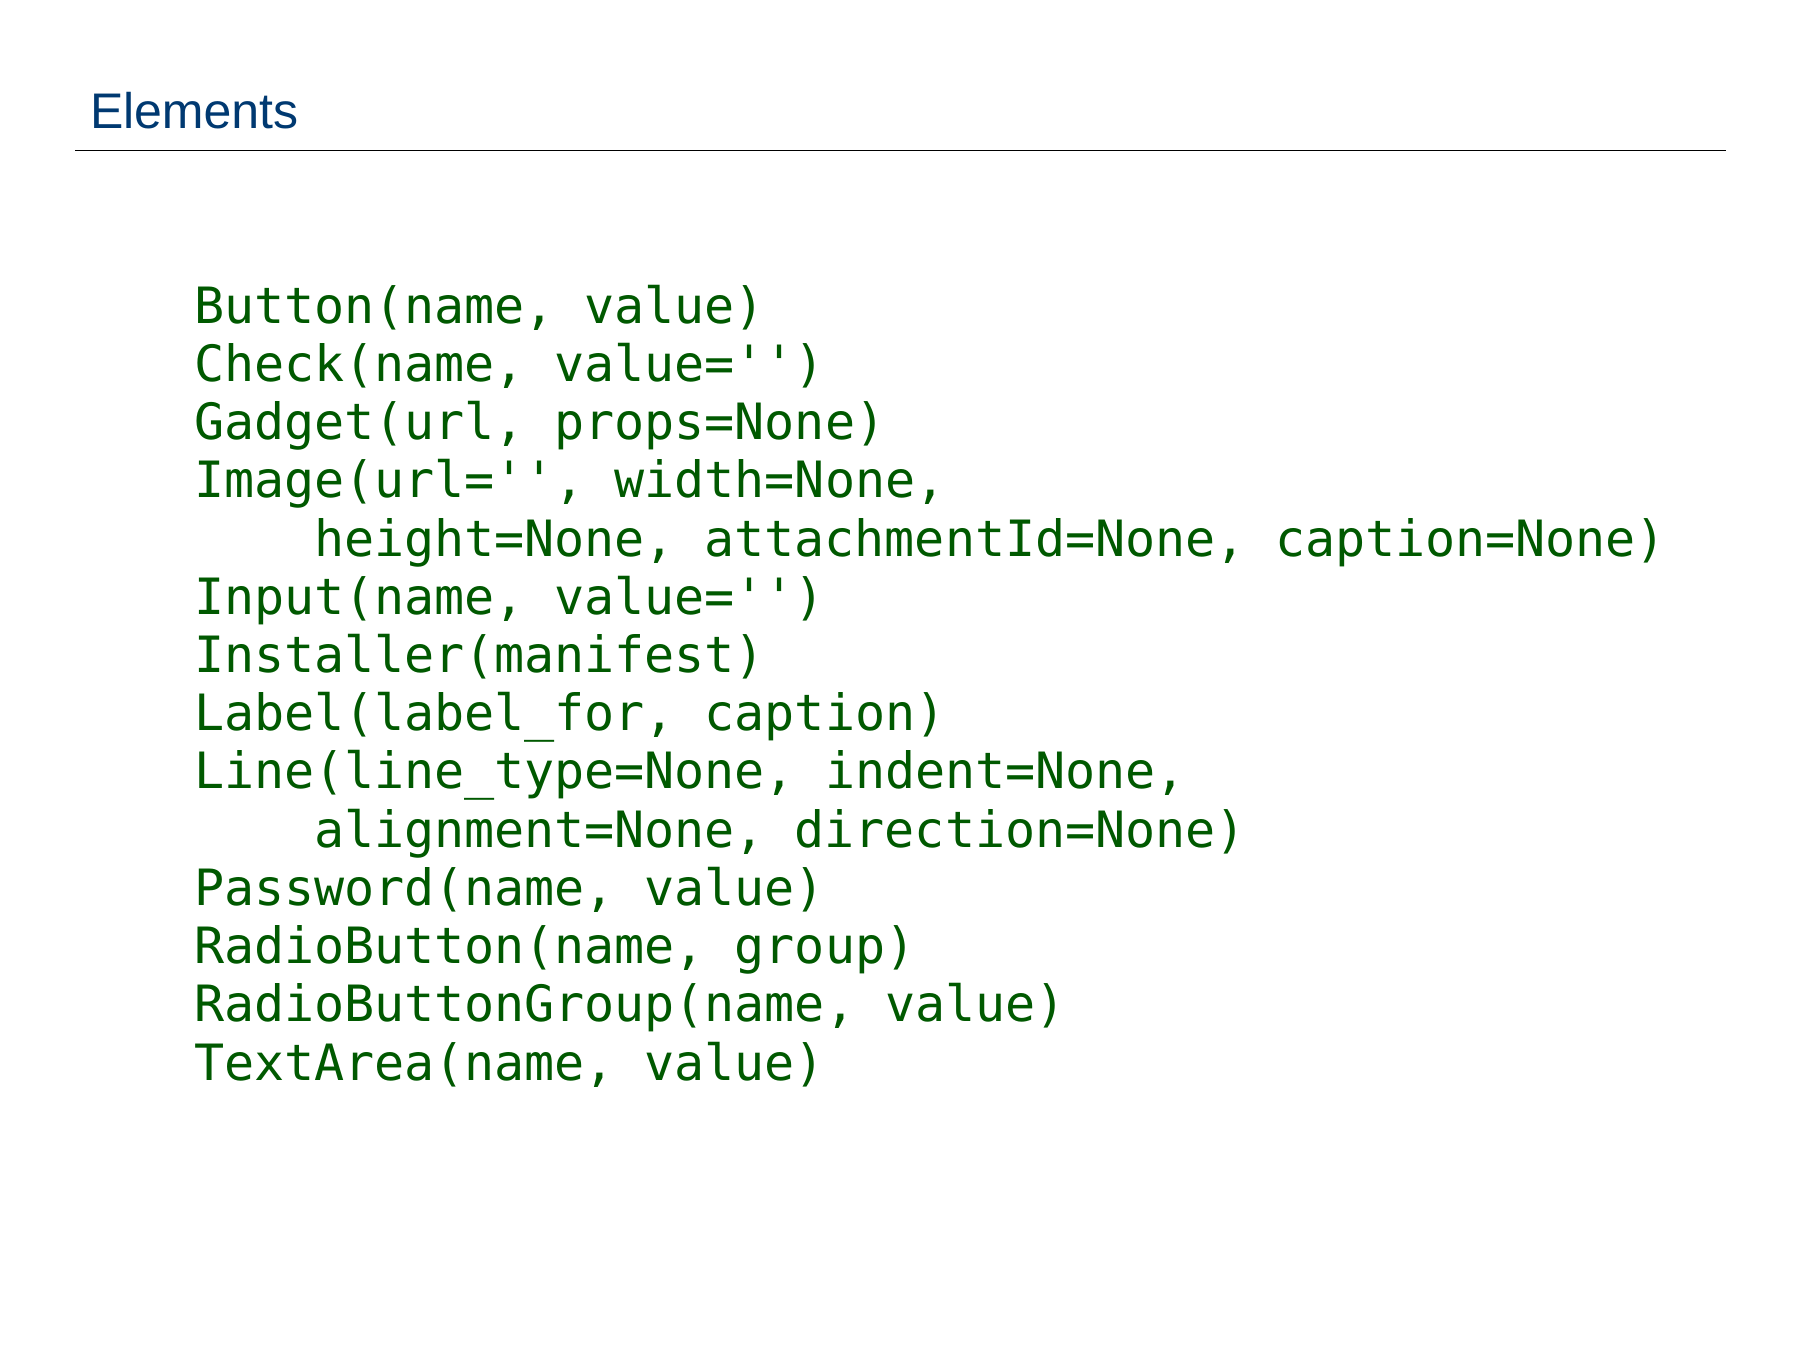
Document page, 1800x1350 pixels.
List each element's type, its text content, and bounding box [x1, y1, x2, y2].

text_box Button(name, value) Check(name, value='') Gadget(url, props=None) Image(url='', width=None, height=None, attachmentId=None, caption=None) Input(name, value='') Installer(manifest) Label(label_for, caption) Line(line_type=None, indent=None, alignment=None, direction=None) Password(name, value) RadioButton(name, group) RadioButtonGroup(name, value) TextArea(name, value) [179, 269, 1800, 1100]
title Elements [90, 38, 1710, 147]
